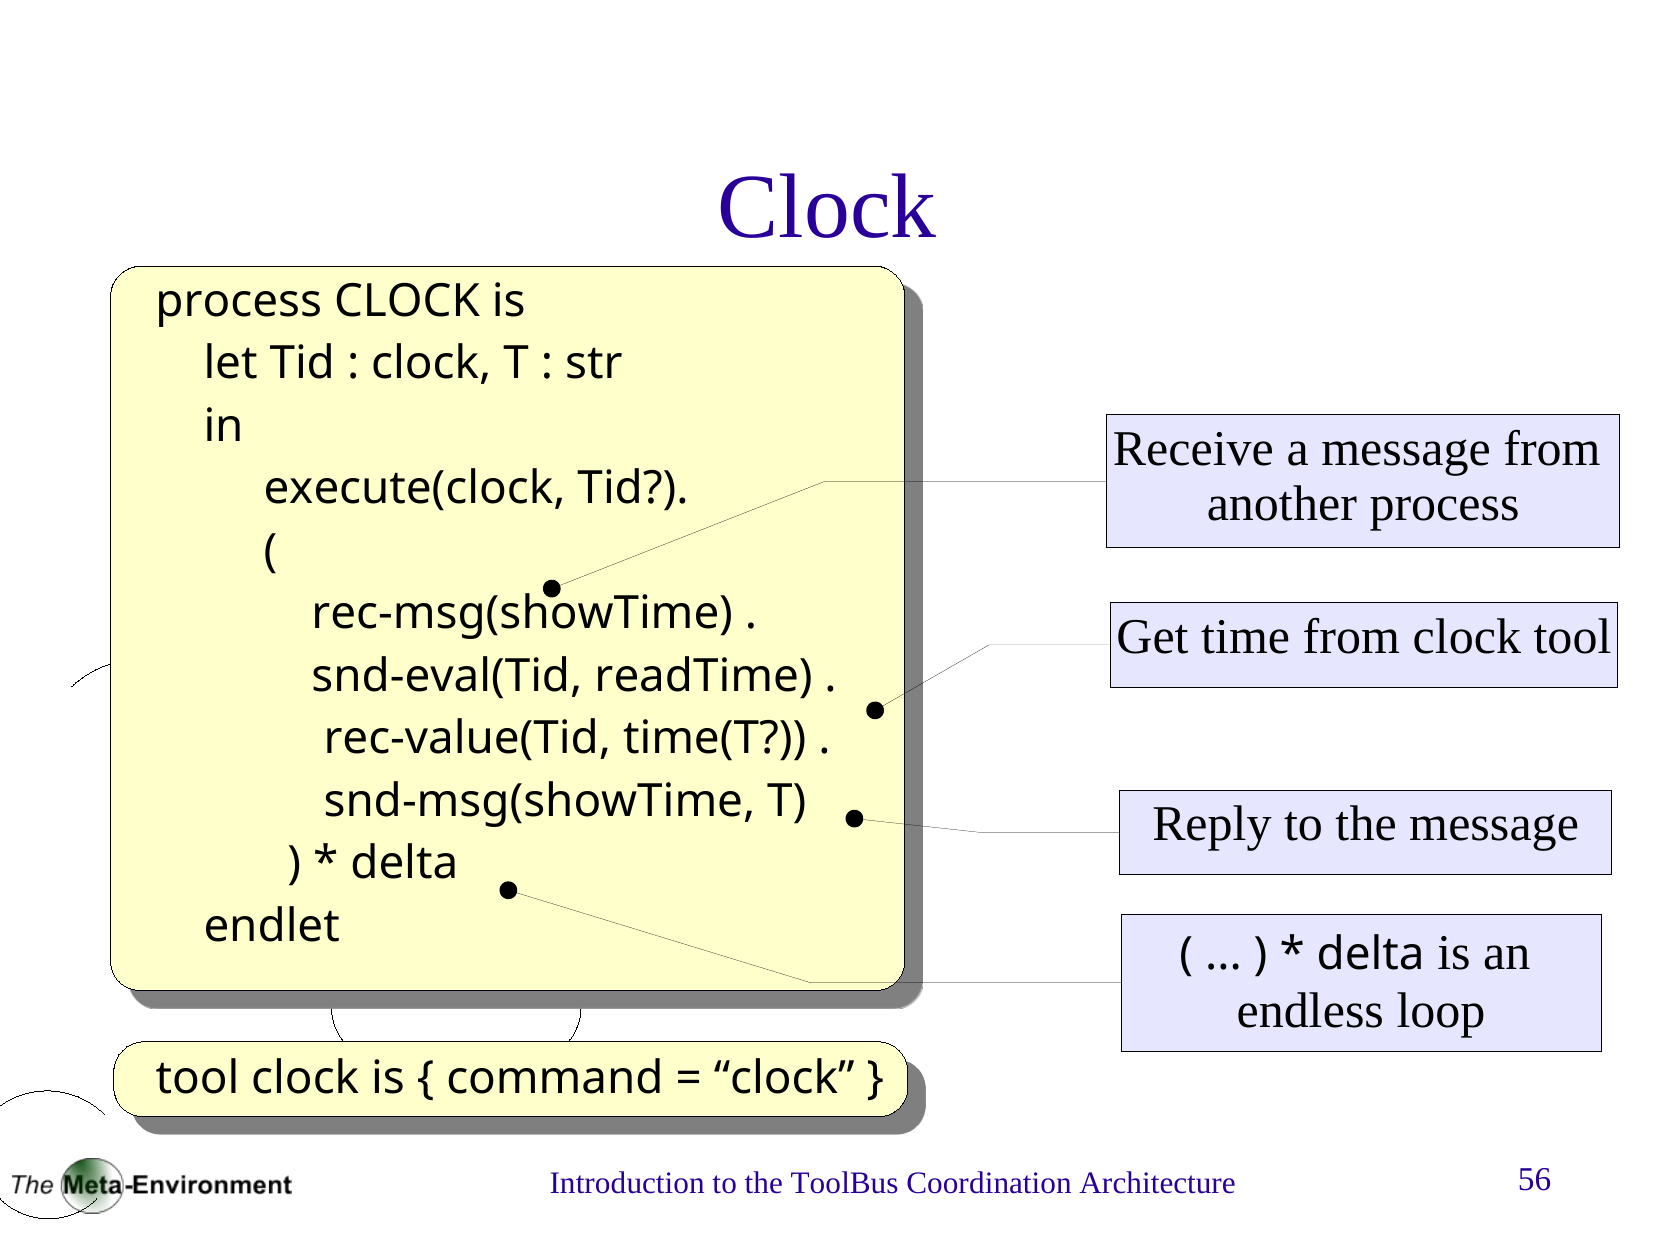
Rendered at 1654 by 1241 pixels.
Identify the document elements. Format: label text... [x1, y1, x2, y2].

text_box ( ... ) * delta is an endless loop [1121, 914, 1602, 1052]
text_box process CLOCK is let Tid : clock, T : str in execute(clock, Tid?). ( rec-msg(showTime) . snd-eval(Tid, readTime) . rec-value(Tid, time(T?)) . snd-msg(showTime, T) ) * delta endlet [155, 267, 944, 983]
text_box [110, 273, 895, 991]
text_box tool clock is { command = “clock” } [155, 1044, 874, 1109]
title Clock [121, 102, 1534, 311]
text_box Receive a message from another process [1106, 414, 1620, 548]
text_box [113, 1041, 908, 1117]
picture [12, 1158, 292, 1214]
text_box Reply to the message [1119, 790, 1612, 875]
text_box Get time from clock tool [1110, 602, 1618, 688]
